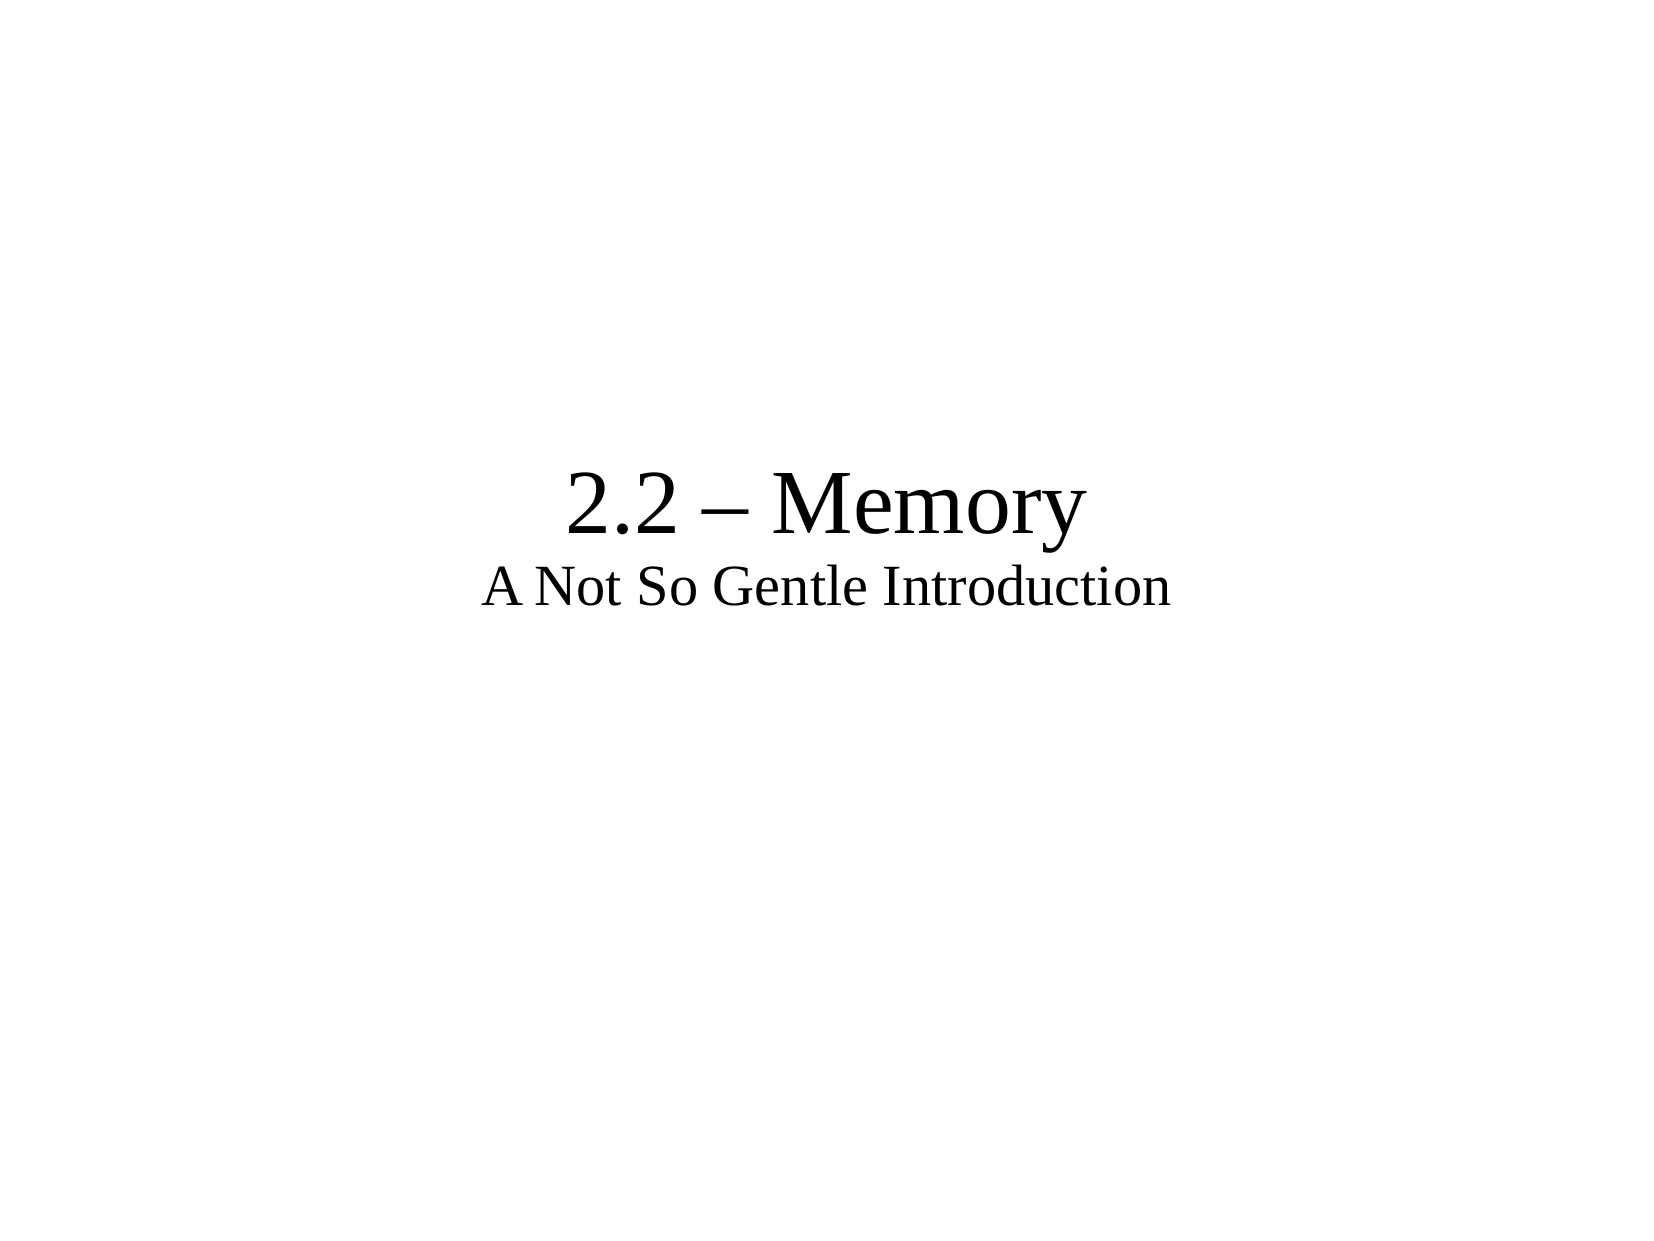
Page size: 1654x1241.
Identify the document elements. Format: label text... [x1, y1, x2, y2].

subtitle 2.2 – Memory A Not So Gentle Introduction [82, 290, 1571, 781]
